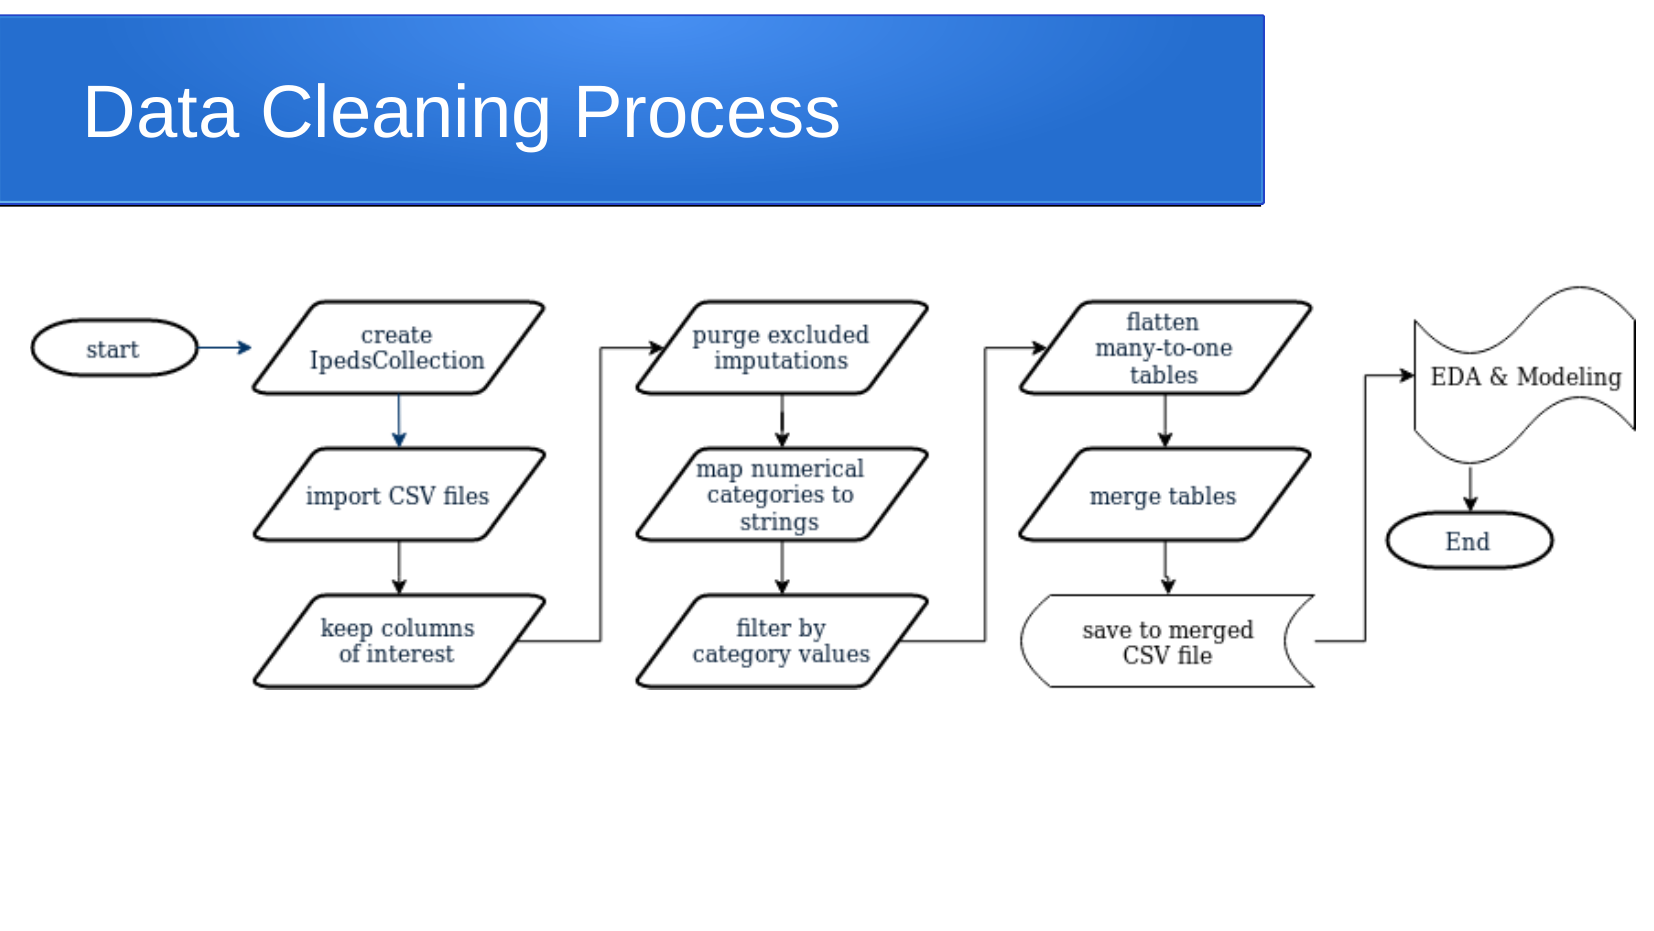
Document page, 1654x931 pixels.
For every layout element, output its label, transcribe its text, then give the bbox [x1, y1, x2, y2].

picture [30, 283, 1636, 691]
title Data Cleaning Process [82, 35, 1235, 189]
